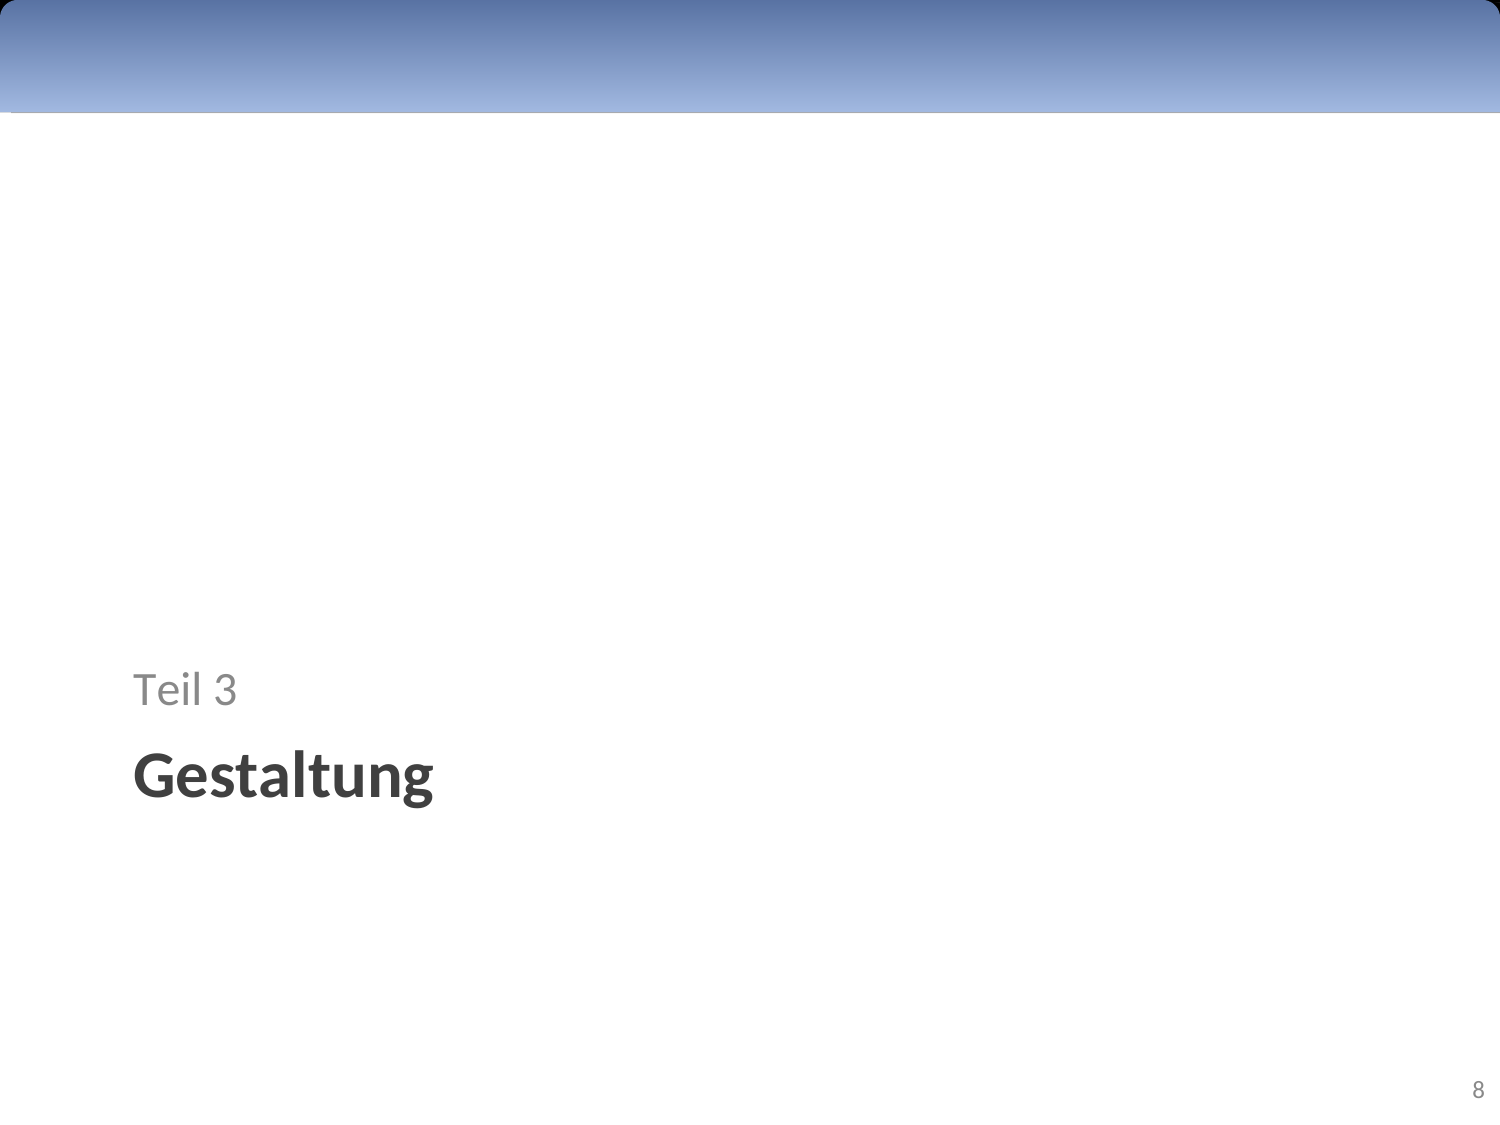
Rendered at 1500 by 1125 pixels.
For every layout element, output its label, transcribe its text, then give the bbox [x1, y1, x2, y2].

text_box Gestaltung [118, 723, 1394, 947]
text_box <Nummer> [1325, 1060, 1500, 1116]
text_box Teil 3 [118, 476, 1394, 723]
